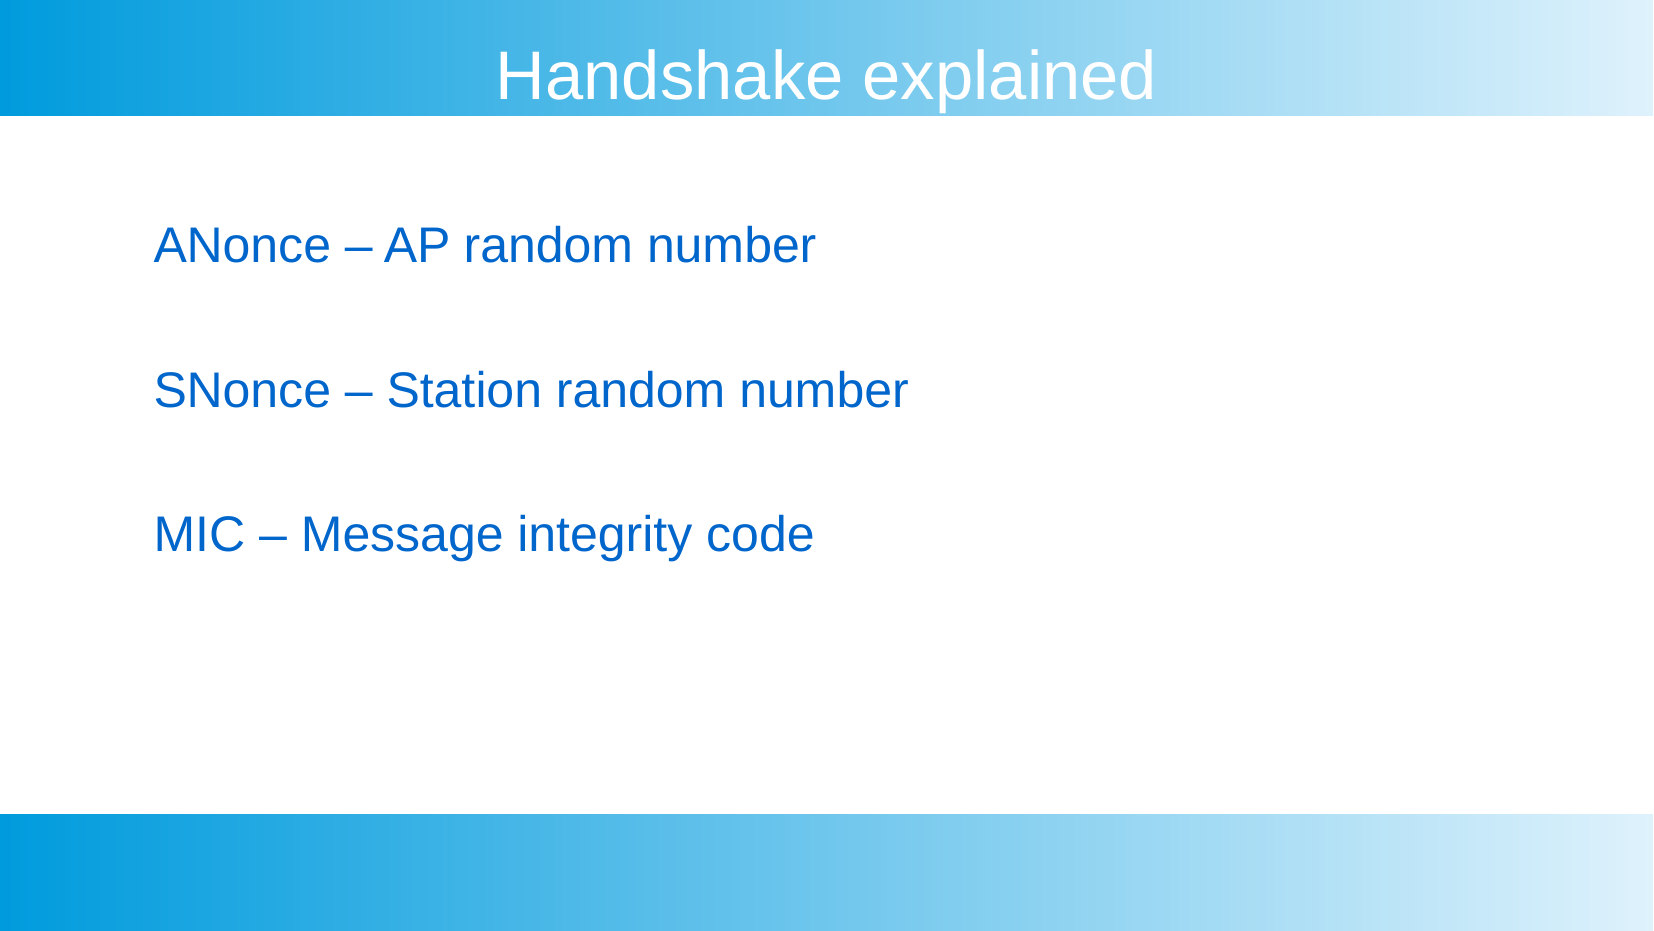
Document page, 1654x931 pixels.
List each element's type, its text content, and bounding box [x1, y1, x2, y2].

list ANonce – AP random number SNonce – Station random number MIC – Message integrity code [82, 217, 1571, 758]
title Handshake explained [82, 37, 1571, 116]
